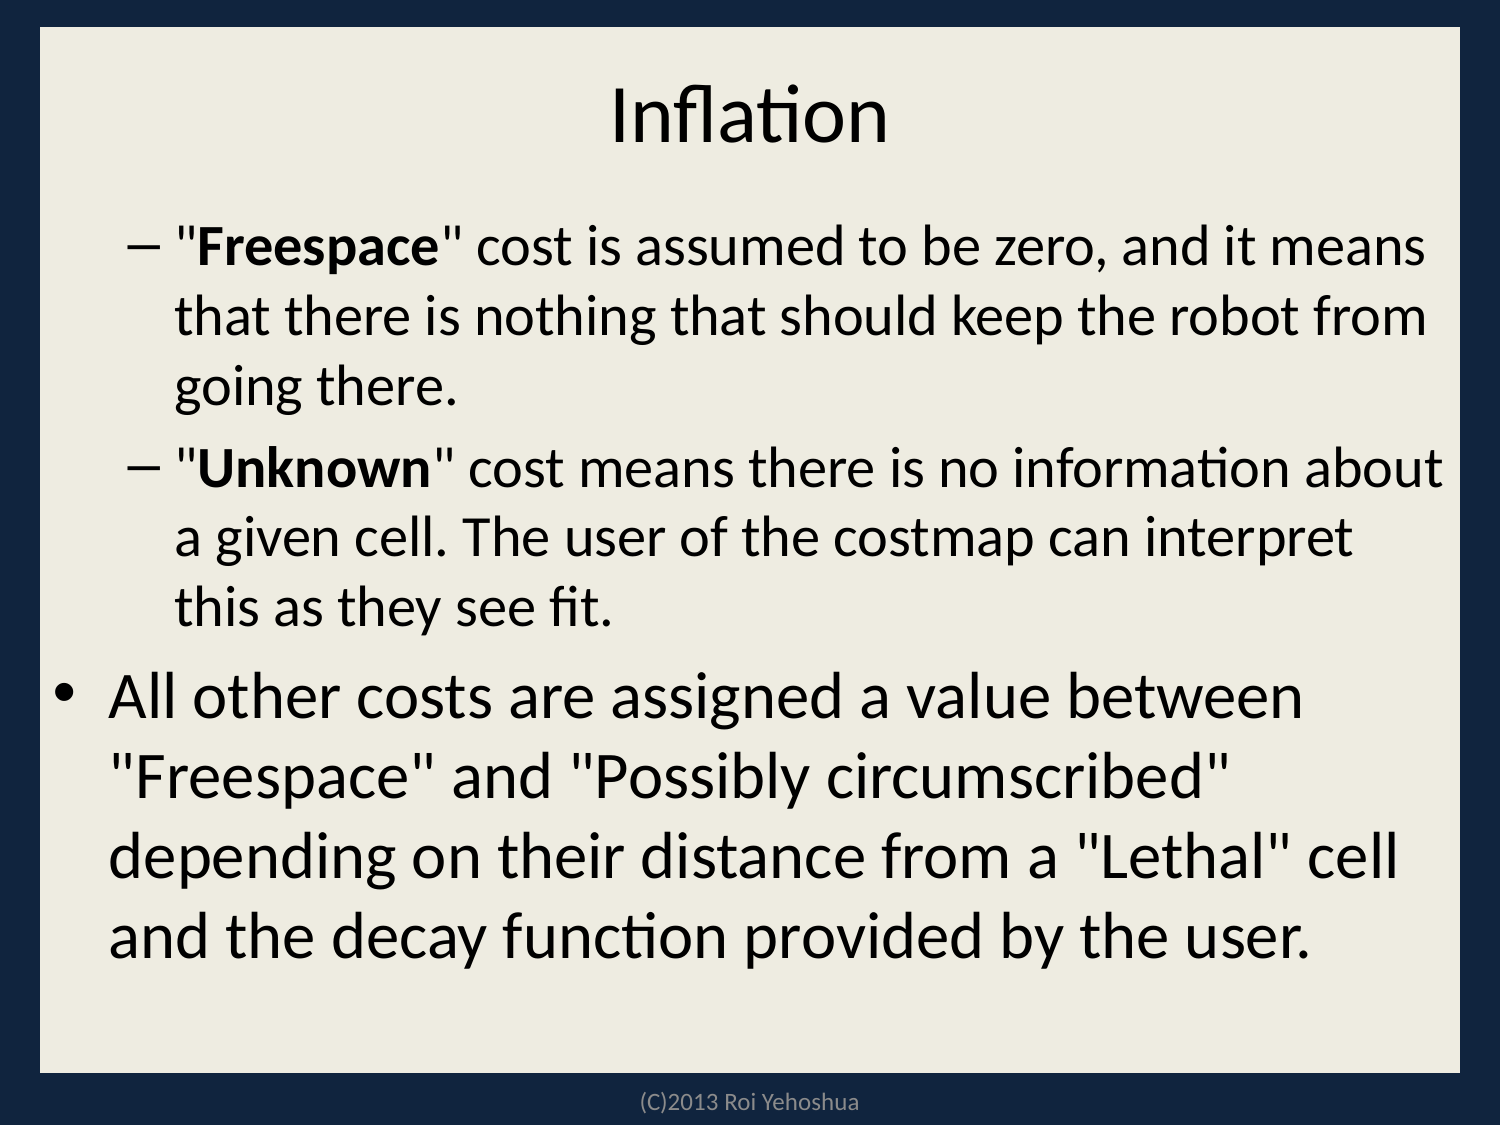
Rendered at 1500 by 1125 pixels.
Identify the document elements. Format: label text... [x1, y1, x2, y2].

list "Freespace" cost is assumed to be zero, and it means that there is nothing that should keep the robot from going there. "Unknown" cost means there is no information about a given cell. The user of the costmap can interpret this as they see fit. All other costs are assigned a value between "Freespace" and "Possibly circumscribed" depending on their distance from a "Lethal" cell and the decay function provided by the user. [37, 200, 1463, 1080]
footer (C)2013 Roi Yehoshua [512, 1074, 988, 1125]
title Inflation [37, 31, 1463, 188]
